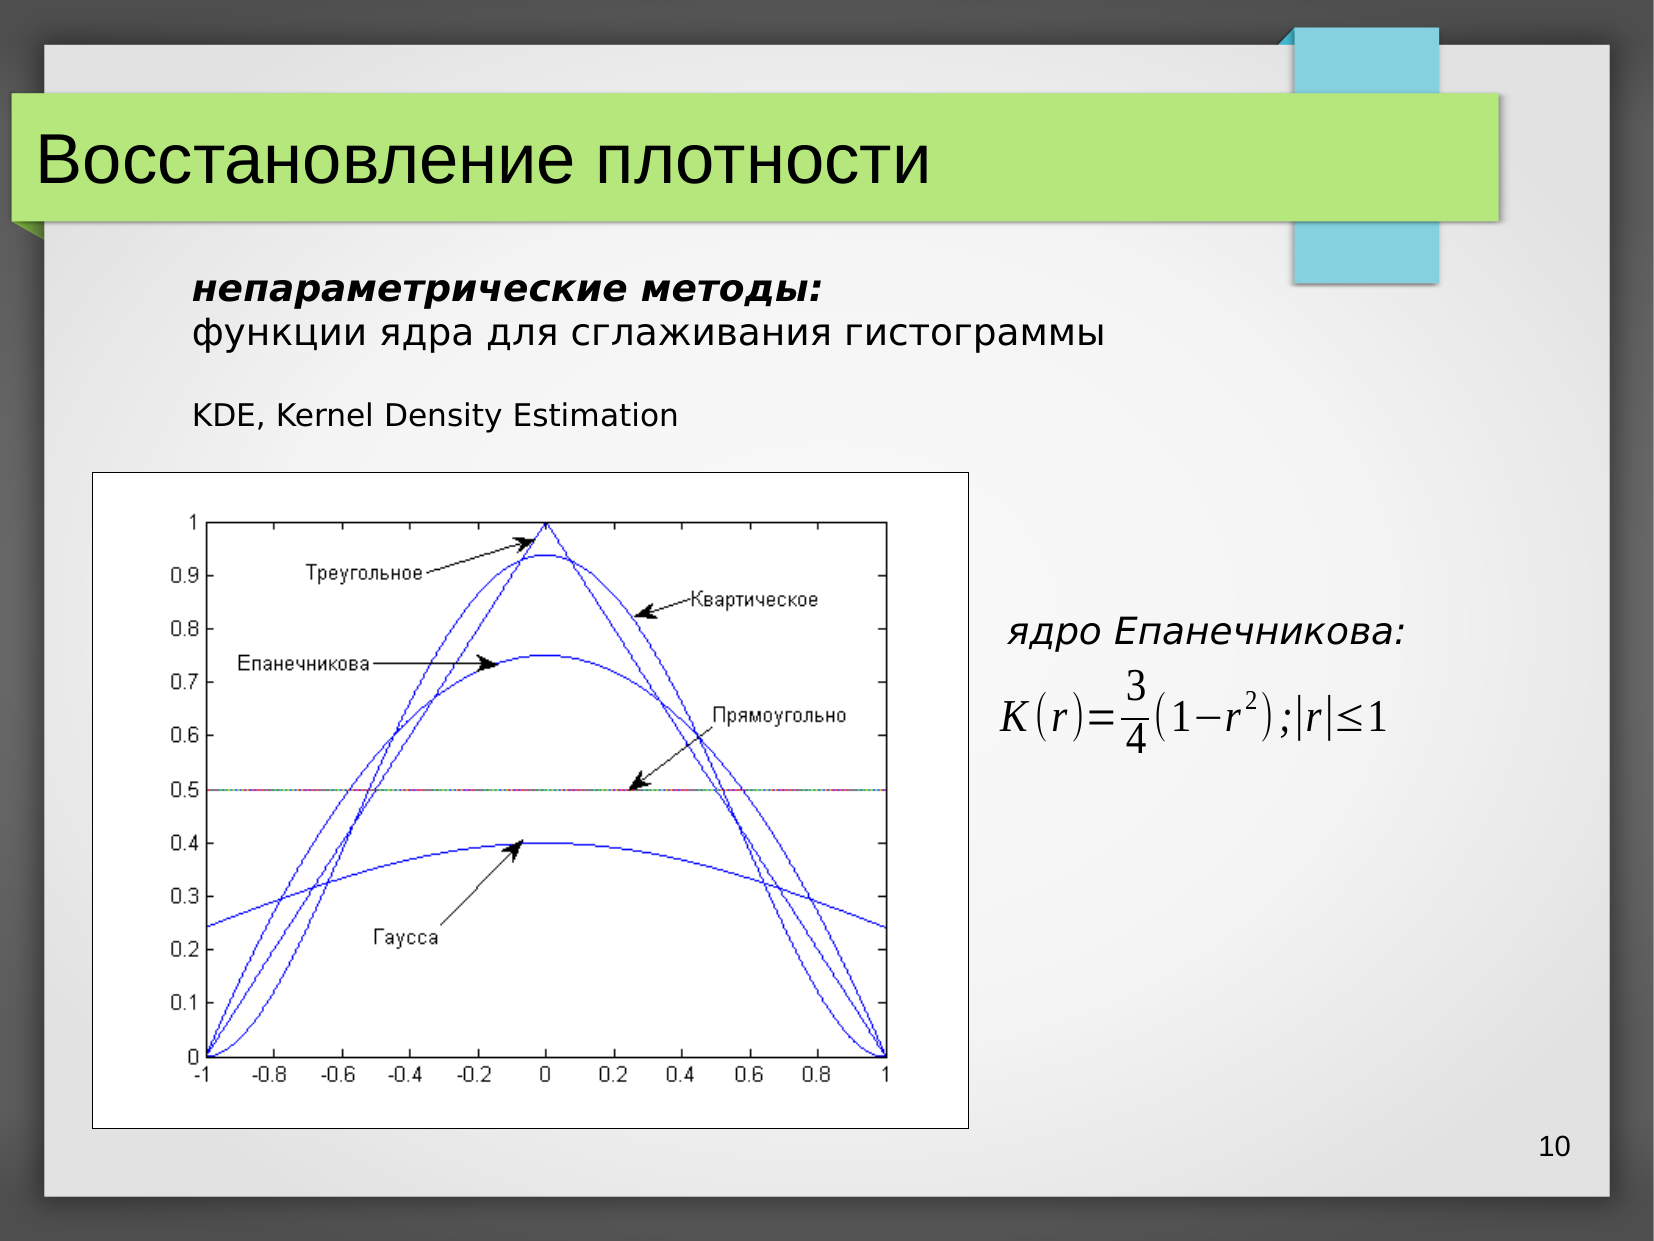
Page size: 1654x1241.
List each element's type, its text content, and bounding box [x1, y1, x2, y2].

picture [0, 0, 1654, 1241]
chart [992, 669, 1394, 768]
title Восстановление плотности [35, 118, 1489, 200]
text_box ядро Епанечникова: [992, 602, 1465, 661]
text_box непараметрические методы: функции ядра для сглаживания гистограммы KDE, Kernel Density Estimation [177, 259, 1146, 461]
